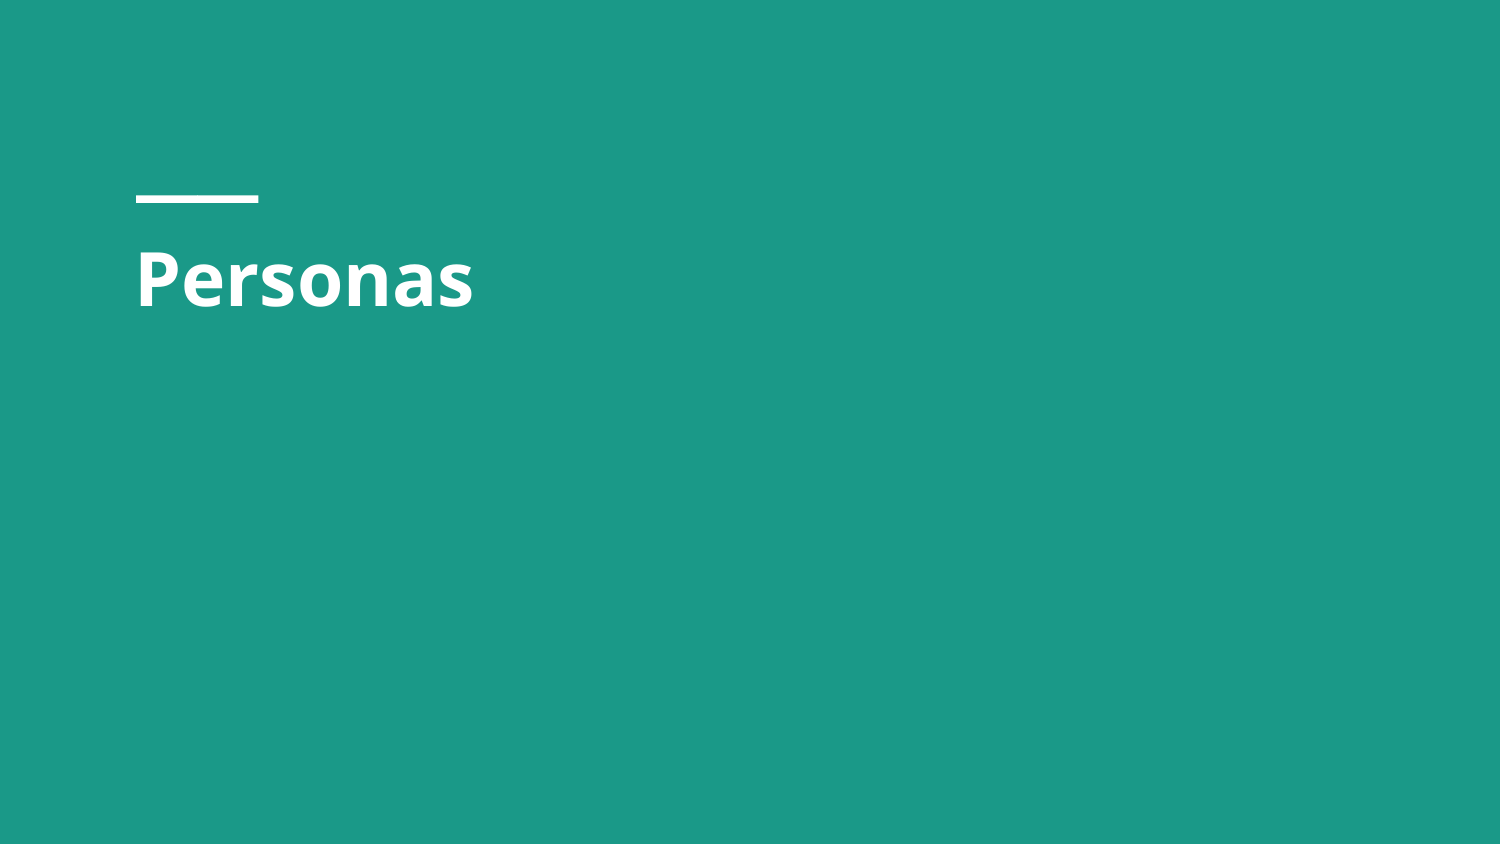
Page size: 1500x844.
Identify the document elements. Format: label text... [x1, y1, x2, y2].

title Personas [119, 216, 1381, 466]
